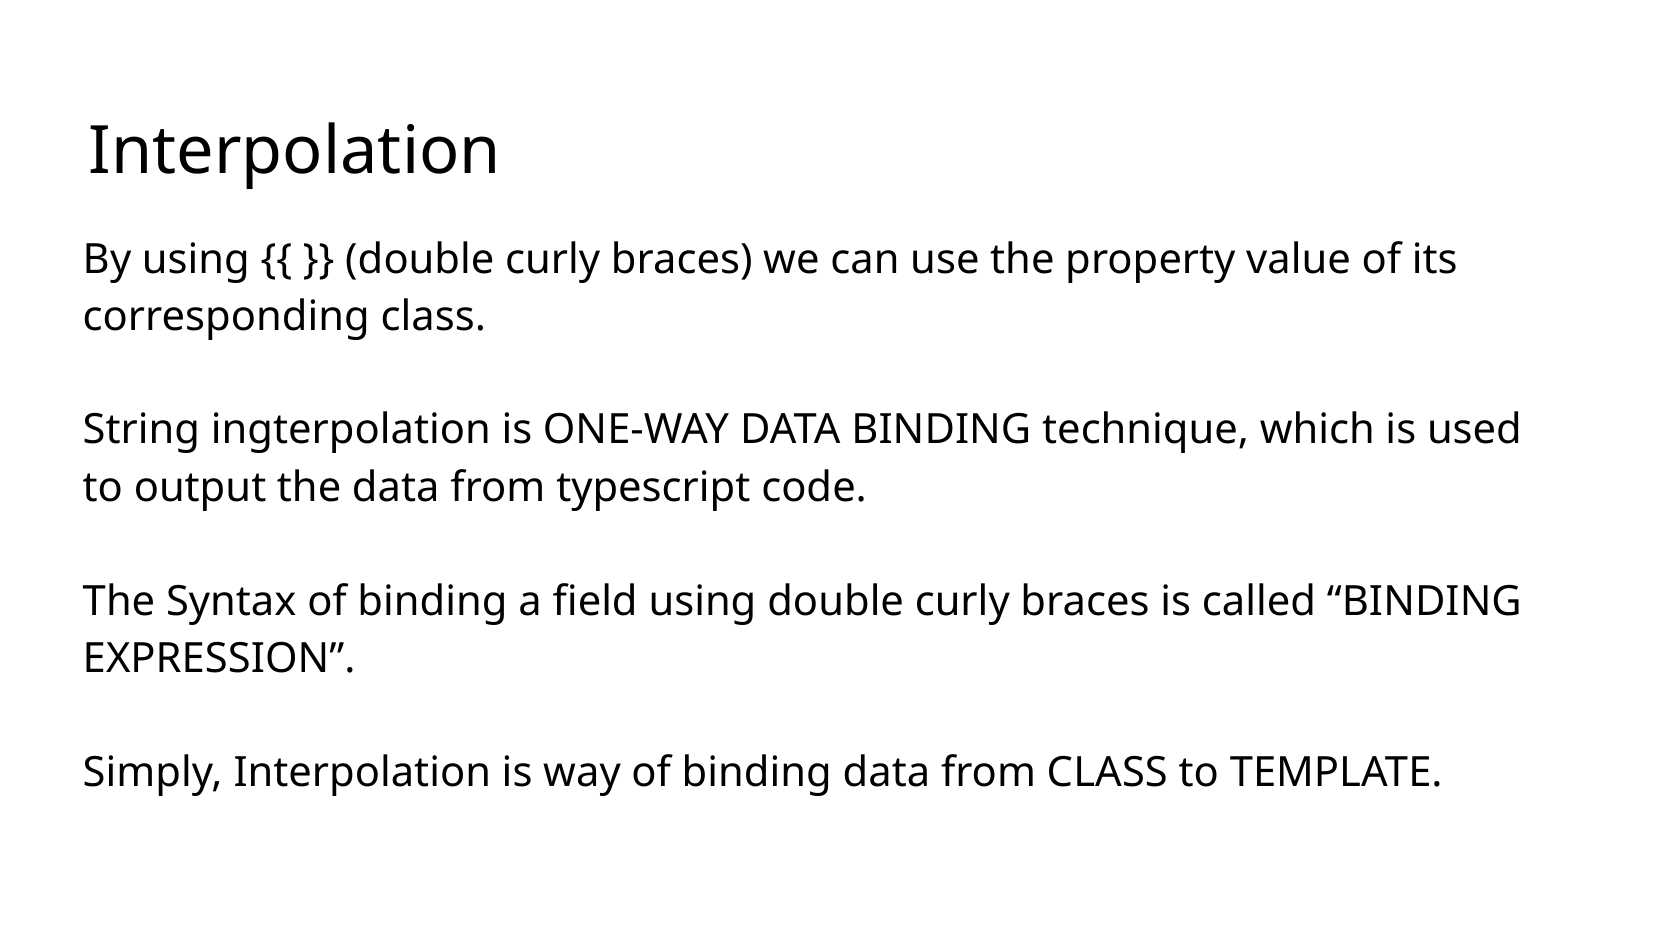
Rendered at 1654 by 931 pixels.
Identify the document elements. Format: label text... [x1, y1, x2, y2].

title Interpolation [82, 75, 508, 220]
subtitle By using {{ }} (double curly braces) we can use the property value of its corresponding class. String ingterpolation is ONE-WAY DATA BINDING technique, which is used to output the data from typescript code. The Syntax of binding a field using double curly braces is called “BINDING EXPRESSION”. Simply, Interpolation is way of binding data from CLASS to TEMPLATE. [82, 246, 1571, 780]
